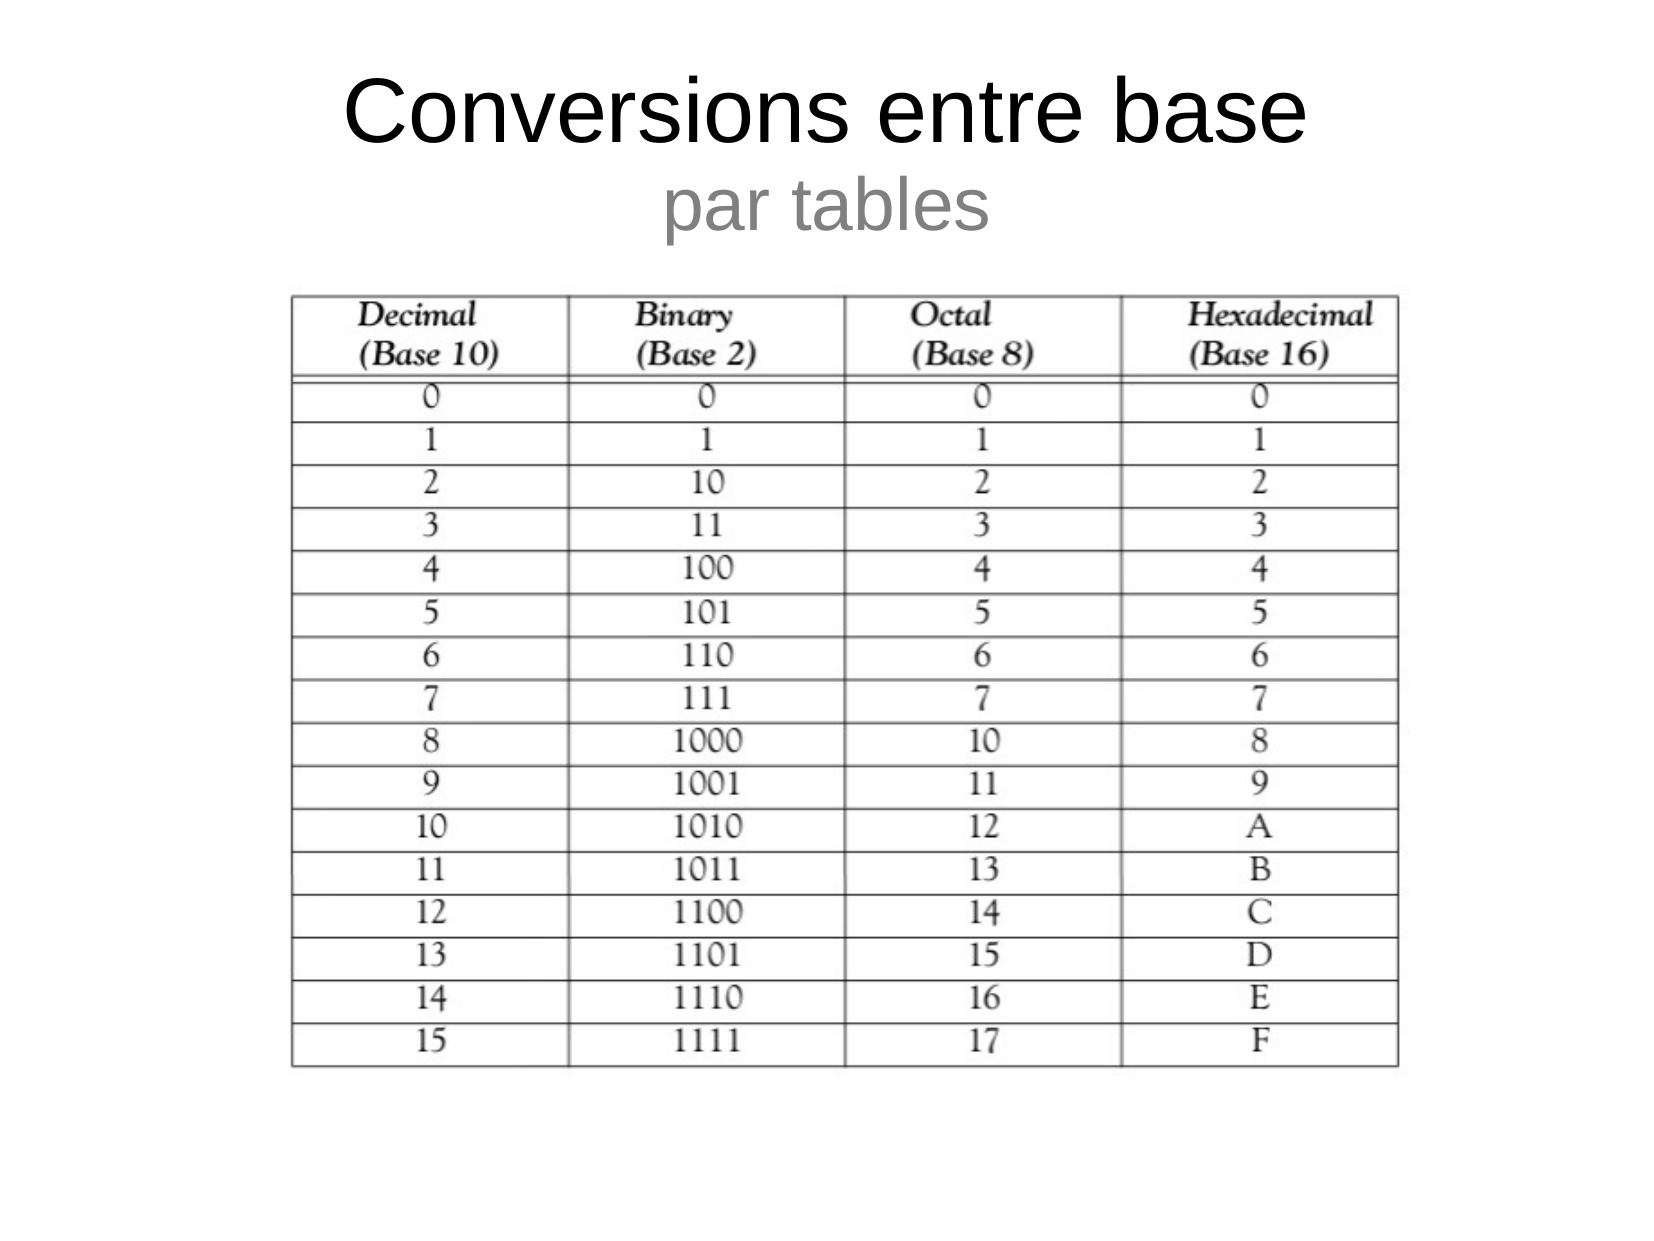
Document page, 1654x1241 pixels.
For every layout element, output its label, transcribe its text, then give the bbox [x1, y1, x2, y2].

title Conversions entre base par tables [82, 49, 1571, 257]
picture [259, 283, 1441, 1081]
